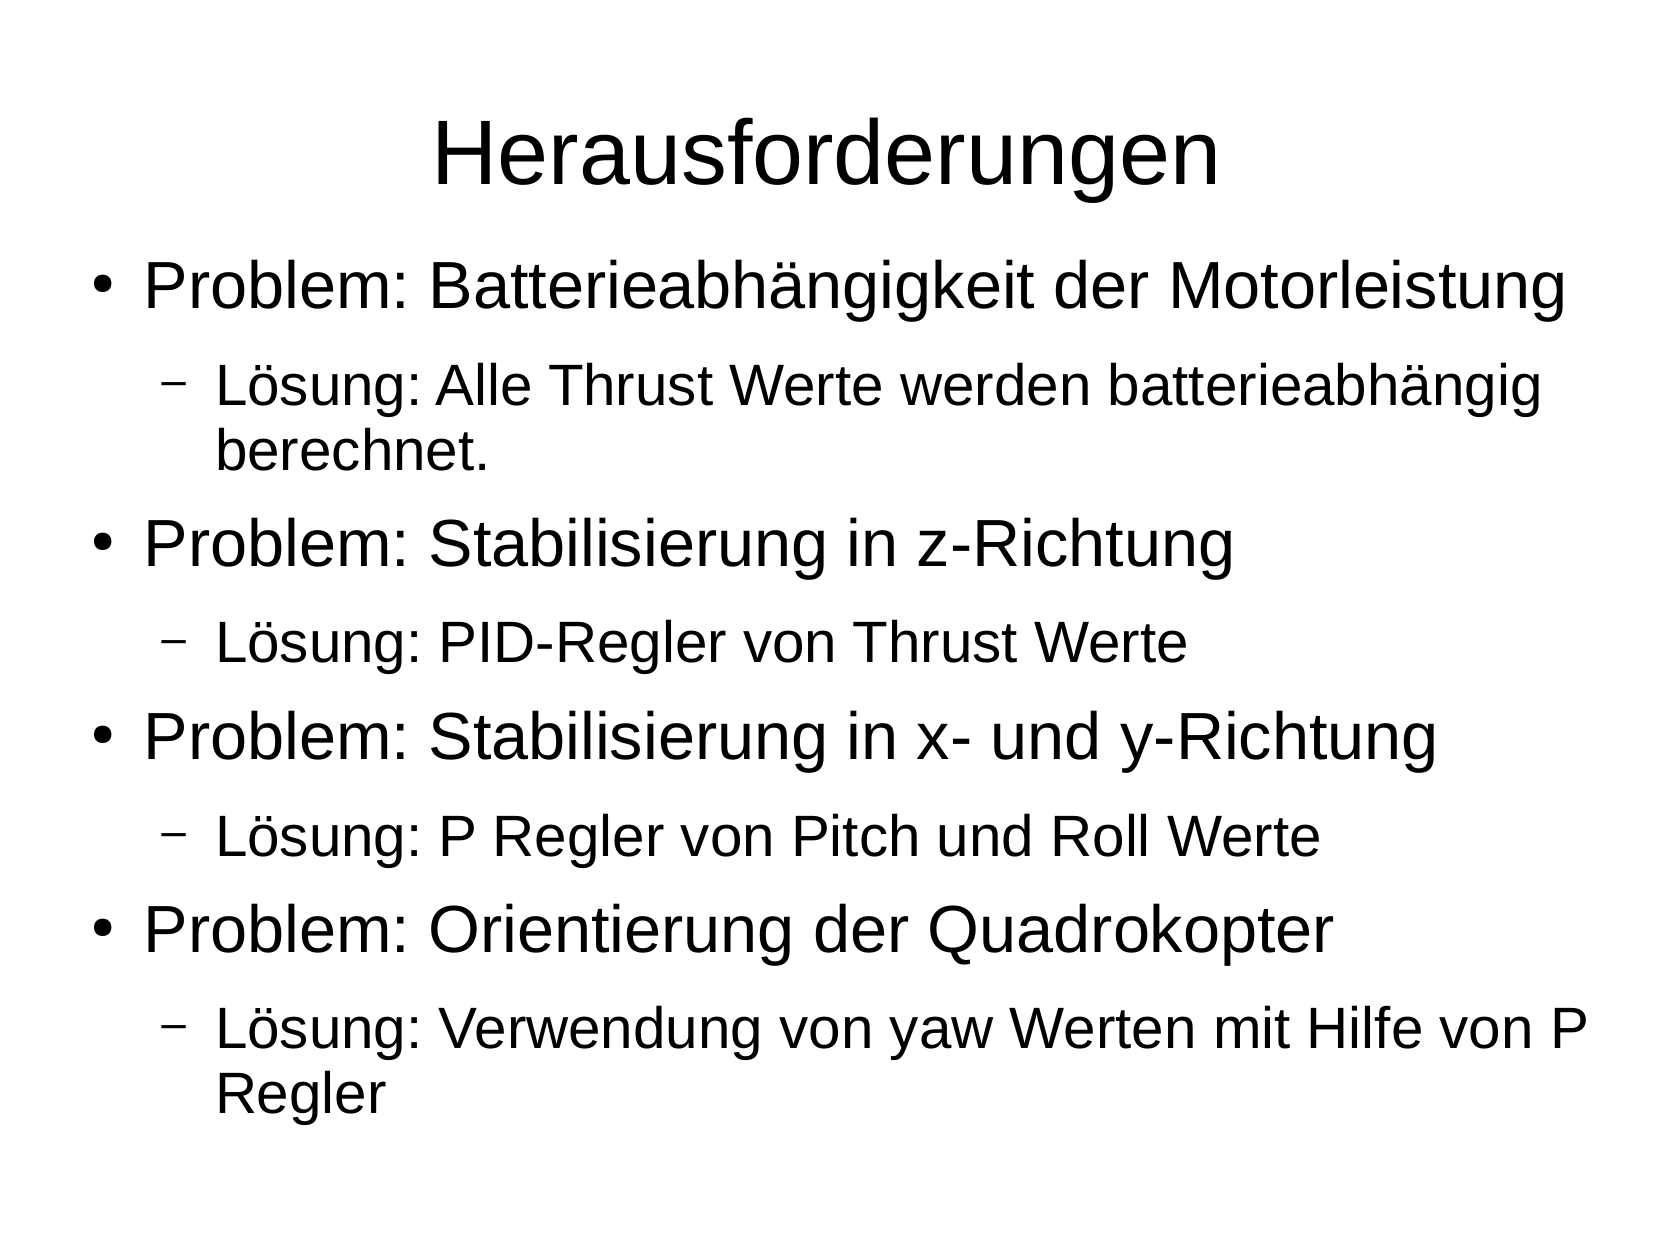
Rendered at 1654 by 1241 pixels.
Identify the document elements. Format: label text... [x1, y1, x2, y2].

list Problem: Batterieabhängigkeit der Motorleistung Lösung: Alle Thrust Werte werden batterieabhängig berechnet. Problem: Stabilisierung in z-Richtung Lösung: PID-Regler von Thrust Werte Problem: Stabilisierung in x- und y-Richtung Lösung: P Regler von Pitch und Roll Werte Problem: Orientierung der Quadrokopter Lösung: Verwendung von yaw Werten mit Hilfe von P Regler [73, 248, 1597, 1169]
title Herausforderungen [82, 49, 1571, 248]
